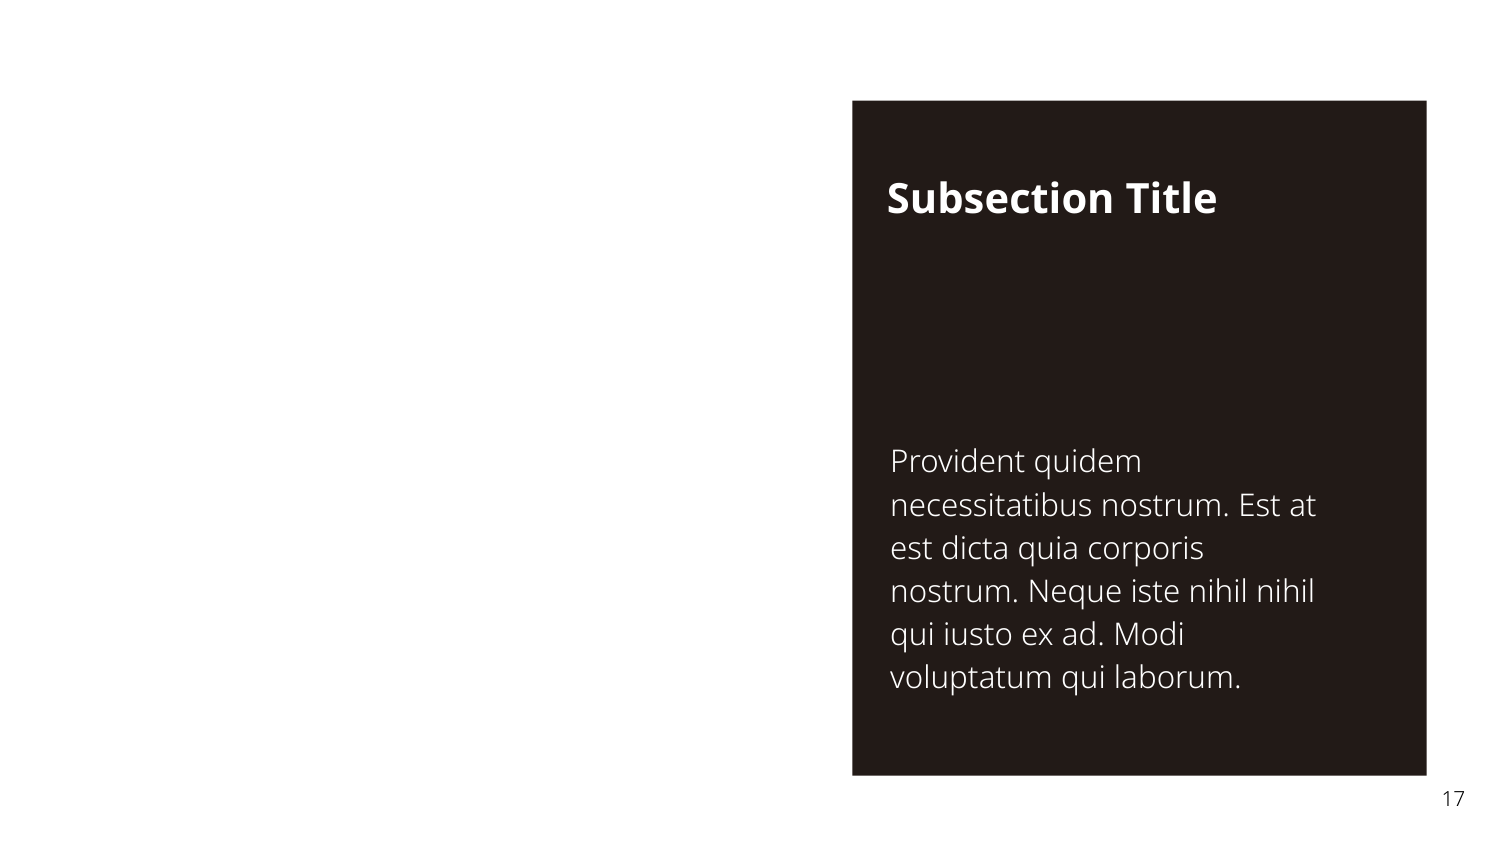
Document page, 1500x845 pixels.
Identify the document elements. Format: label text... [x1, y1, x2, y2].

title Provident quidem necessitatibus nostrum. Est at est dicta quia corporis nostrum. Neque iste nihil nihil qui iusto ex ad. Modi voluptatum qui laborum. [875, 421, 1344, 753]
title Subsection Title [871, 168, 1426, 263]
